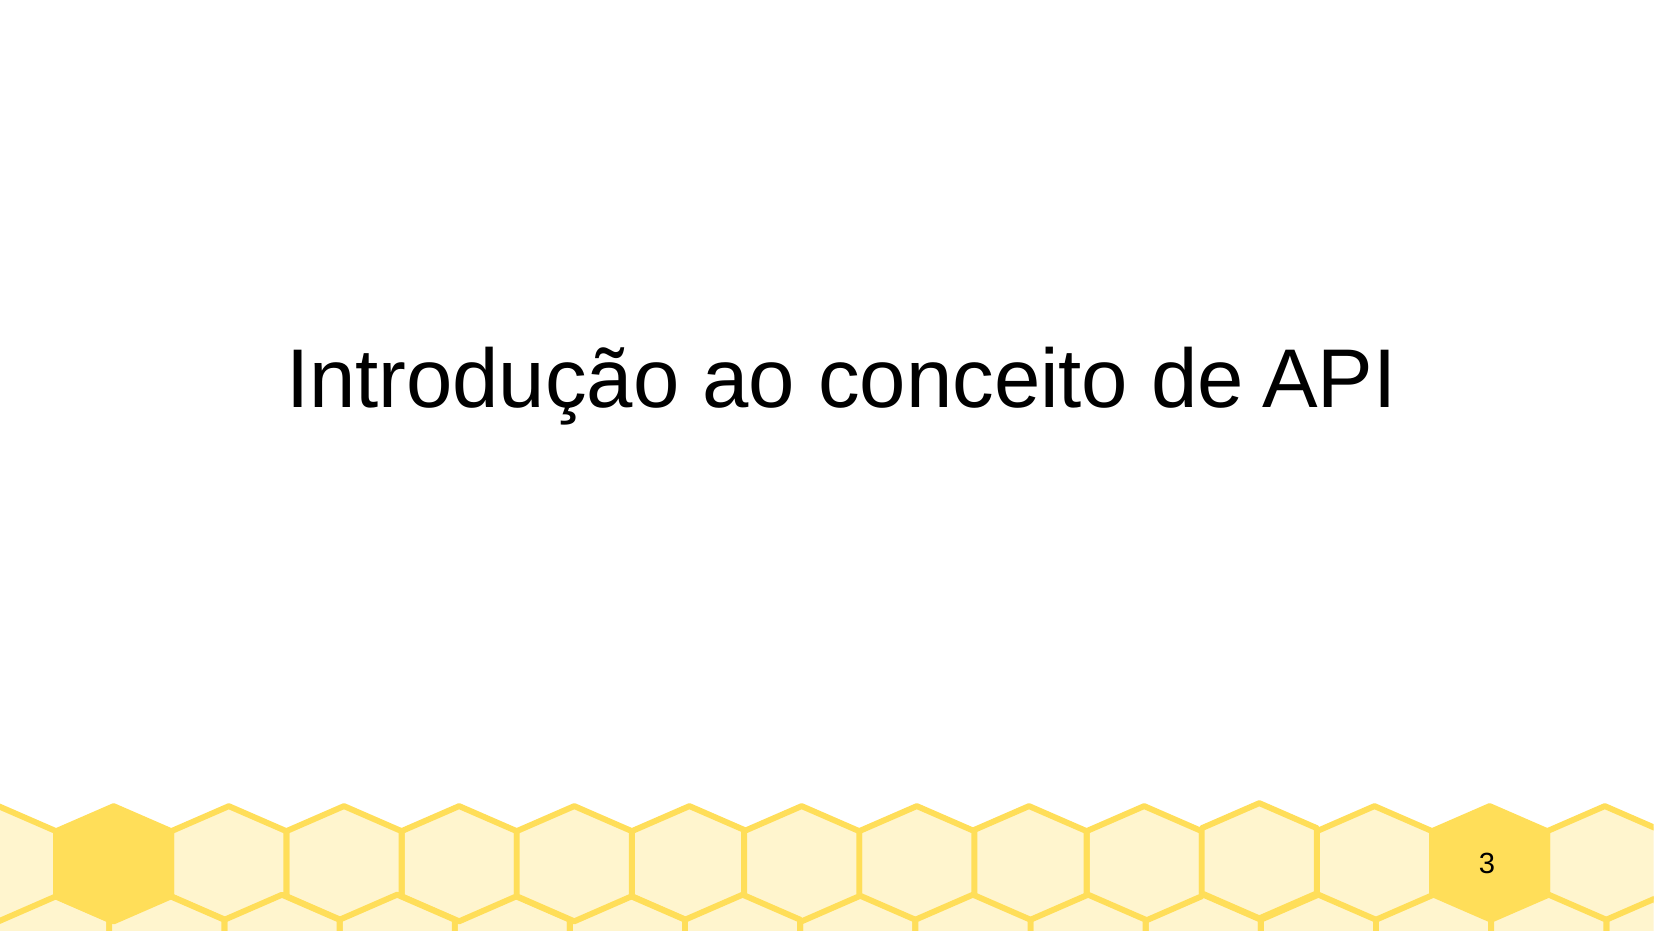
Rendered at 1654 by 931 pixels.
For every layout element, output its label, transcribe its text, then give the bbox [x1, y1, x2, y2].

text_box Introdução ao conceito de API [236, 324, 1447, 433]
